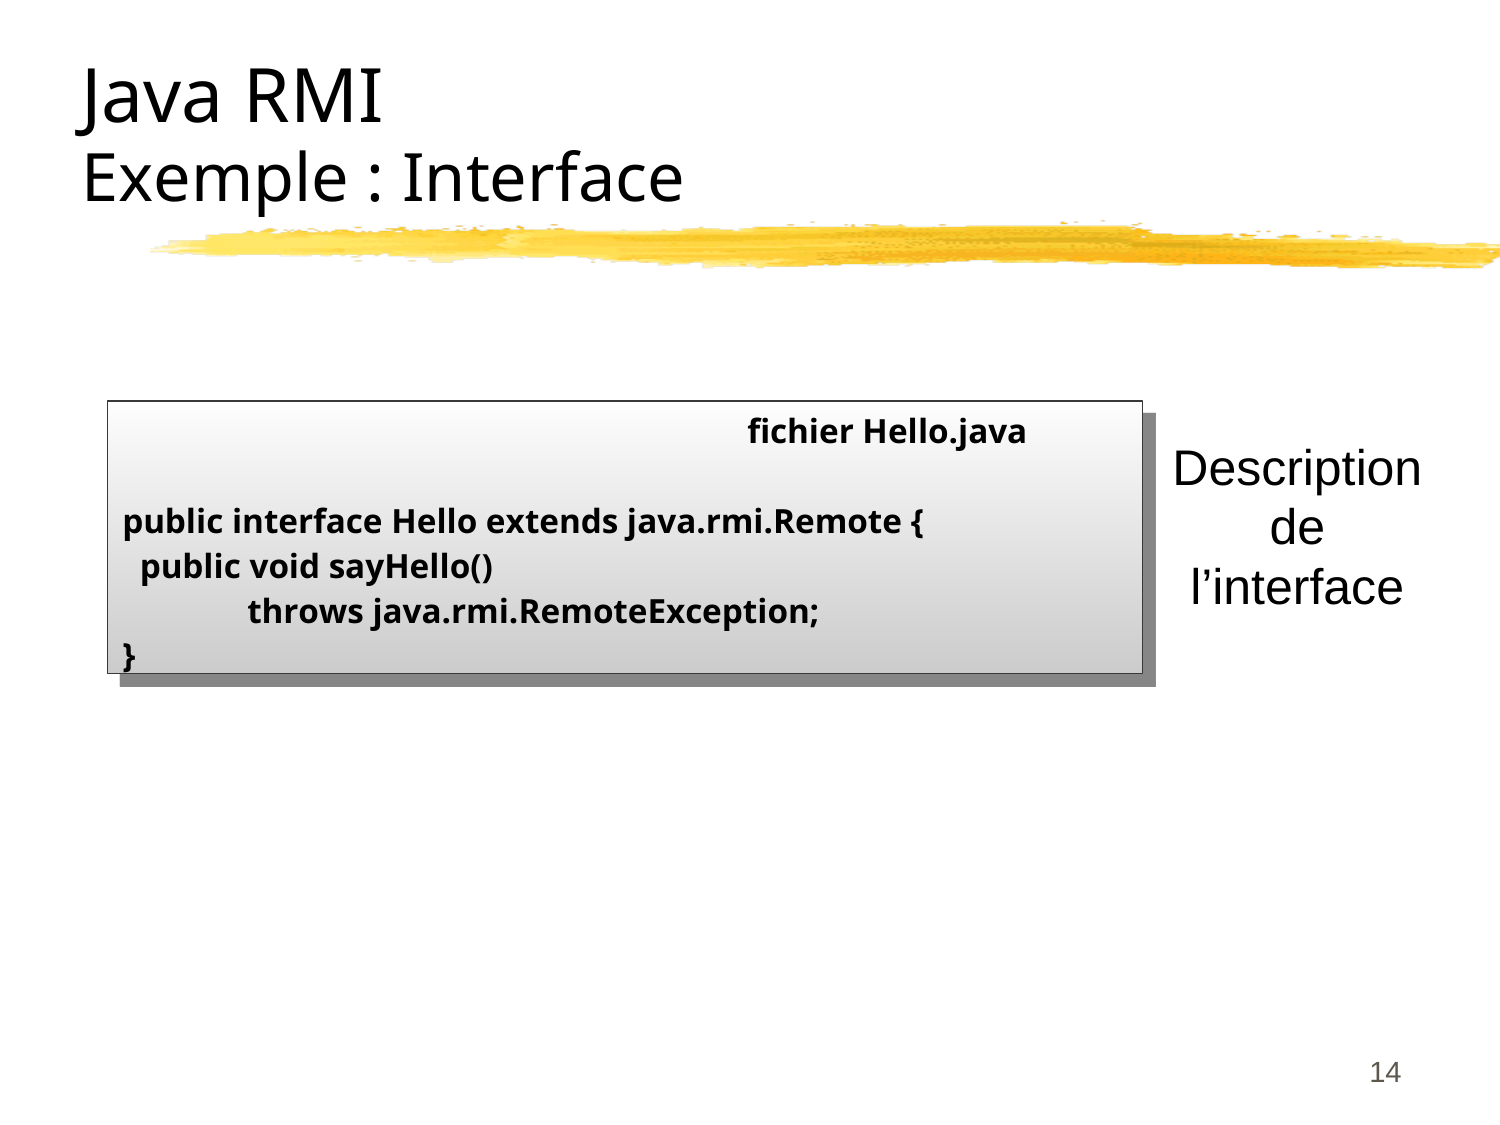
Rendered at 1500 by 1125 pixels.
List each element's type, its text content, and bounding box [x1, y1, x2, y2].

picture [150, 215, 1500, 279]
text_box Description de l’interface [1157, 428, 1438, 624]
text_box fichier Hello.java public interface Hello extends java.rmi.Remote { public void sayHello() throws java.rmi.RemoteException; } [107, 400, 1143, 703]
title Java RMI Exemple : Interface [66, 23, 1342, 225]
